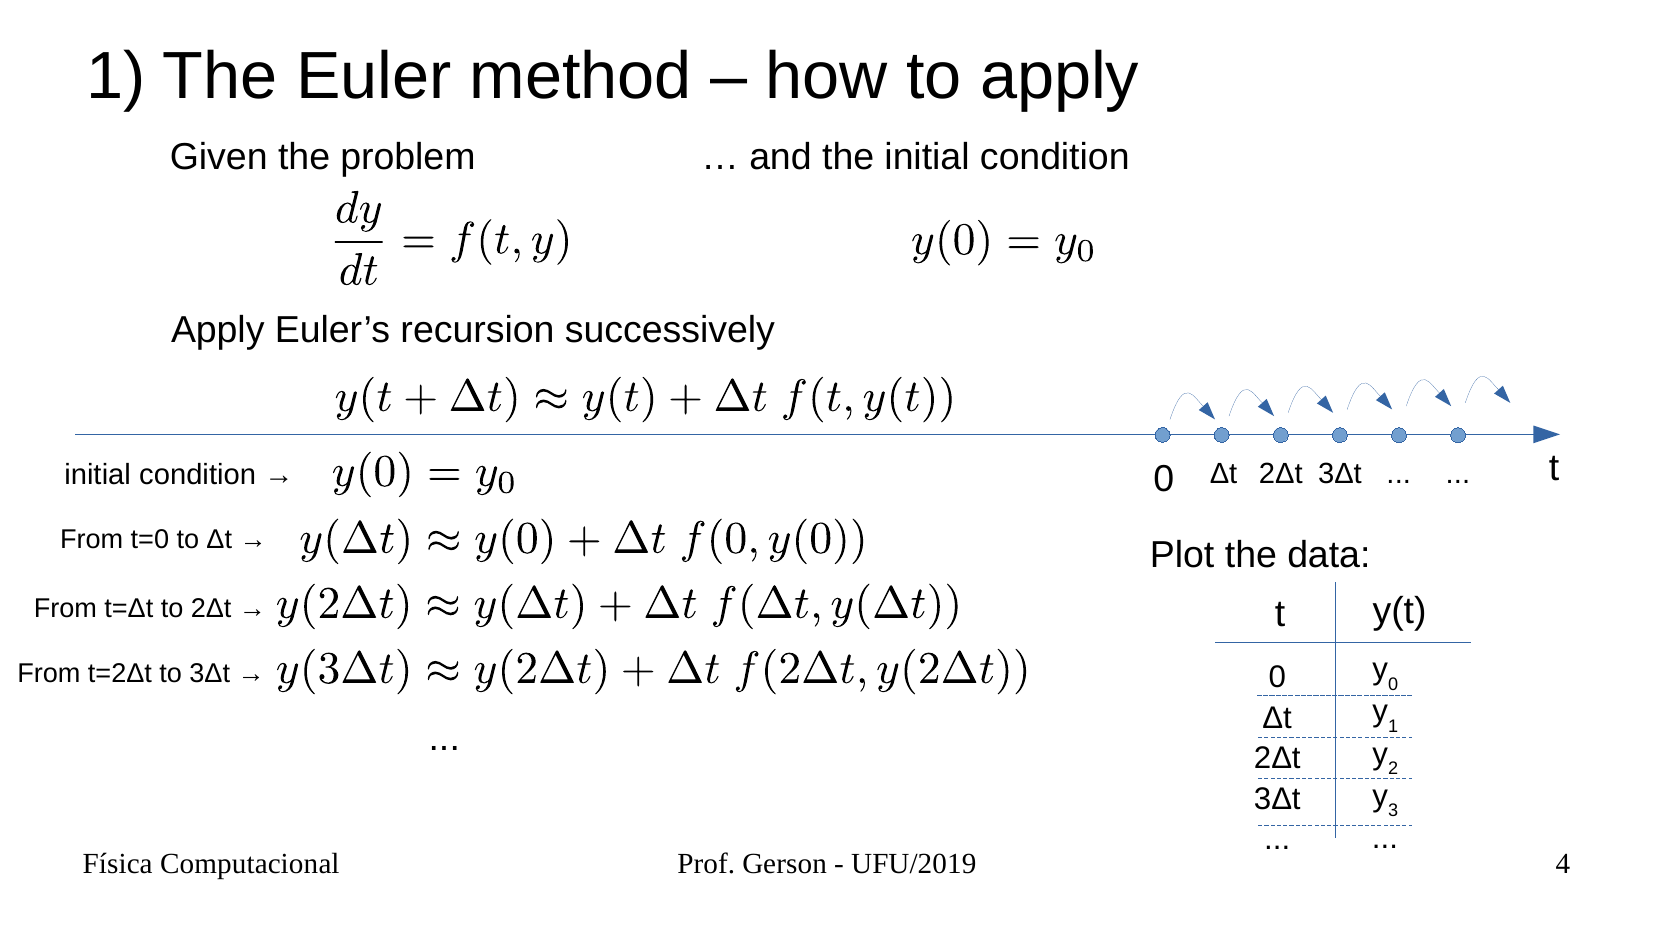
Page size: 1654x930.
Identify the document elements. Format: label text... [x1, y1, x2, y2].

text_box [1450, 427, 1466, 443]
text_box Given the problem [155, 127, 491, 185]
text_box Plot the data: [1135, 525, 1386, 583]
text_box 2Δt [1244, 449, 1303, 498]
text_box initial condition → [49, 450, 316, 498]
text_box [1273, 427, 1289, 443]
text_box From t=Δt to 2Δt → [19, 586, 289, 632]
text_box y0 y1 y2 y3 ... [1357, 644, 1414, 863]
picture [297, 516, 865, 566]
text_box 1) The Euler method – how to apply [71, 31, 1156, 121]
text_box ... [1430, 449, 1485, 498]
picture [333, 189, 570, 287]
text_box [1155, 427, 1171, 443]
picture [273, 581, 960, 631]
text_box [1214, 427, 1230, 443]
text_box Δt [1195, 449, 1244, 498]
picture [274, 647, 1028, 697]
text_box y(t) [1357, 581, 1442, 639]
text_box 0 [1138, 449, 1189, 507]
picture [909, 218, 1095, 268]
text_box [1391, 427, 1407, 443]
picture [330, 449, 516, 499]
text_box 3Δt [1303, 449, 1371, 498]
text_box [1332, 427, 1348, 443]
text_box From t=0 to Δt → [45, 516, 289, 562]
text_box t [1260, 585, 1301, 643]
text_box 0 Δt 2Δt 3Δt ... [1239, 651, 1316, 865]
text_box t [1534, 439, 1575, 497]
text_box From t=2Δt to 3Δt → [2, 651, 280, 697]
text_box ... [1371, 449, 1426, 498]
picture [332, 375, 954, 425]
text_box ... [413, 708, 475, 766]
text_box Apply Euler’s recursion successively [156, 300, 791, 358]
text_box … and the initial condition [686, 127, 1145, 185]
